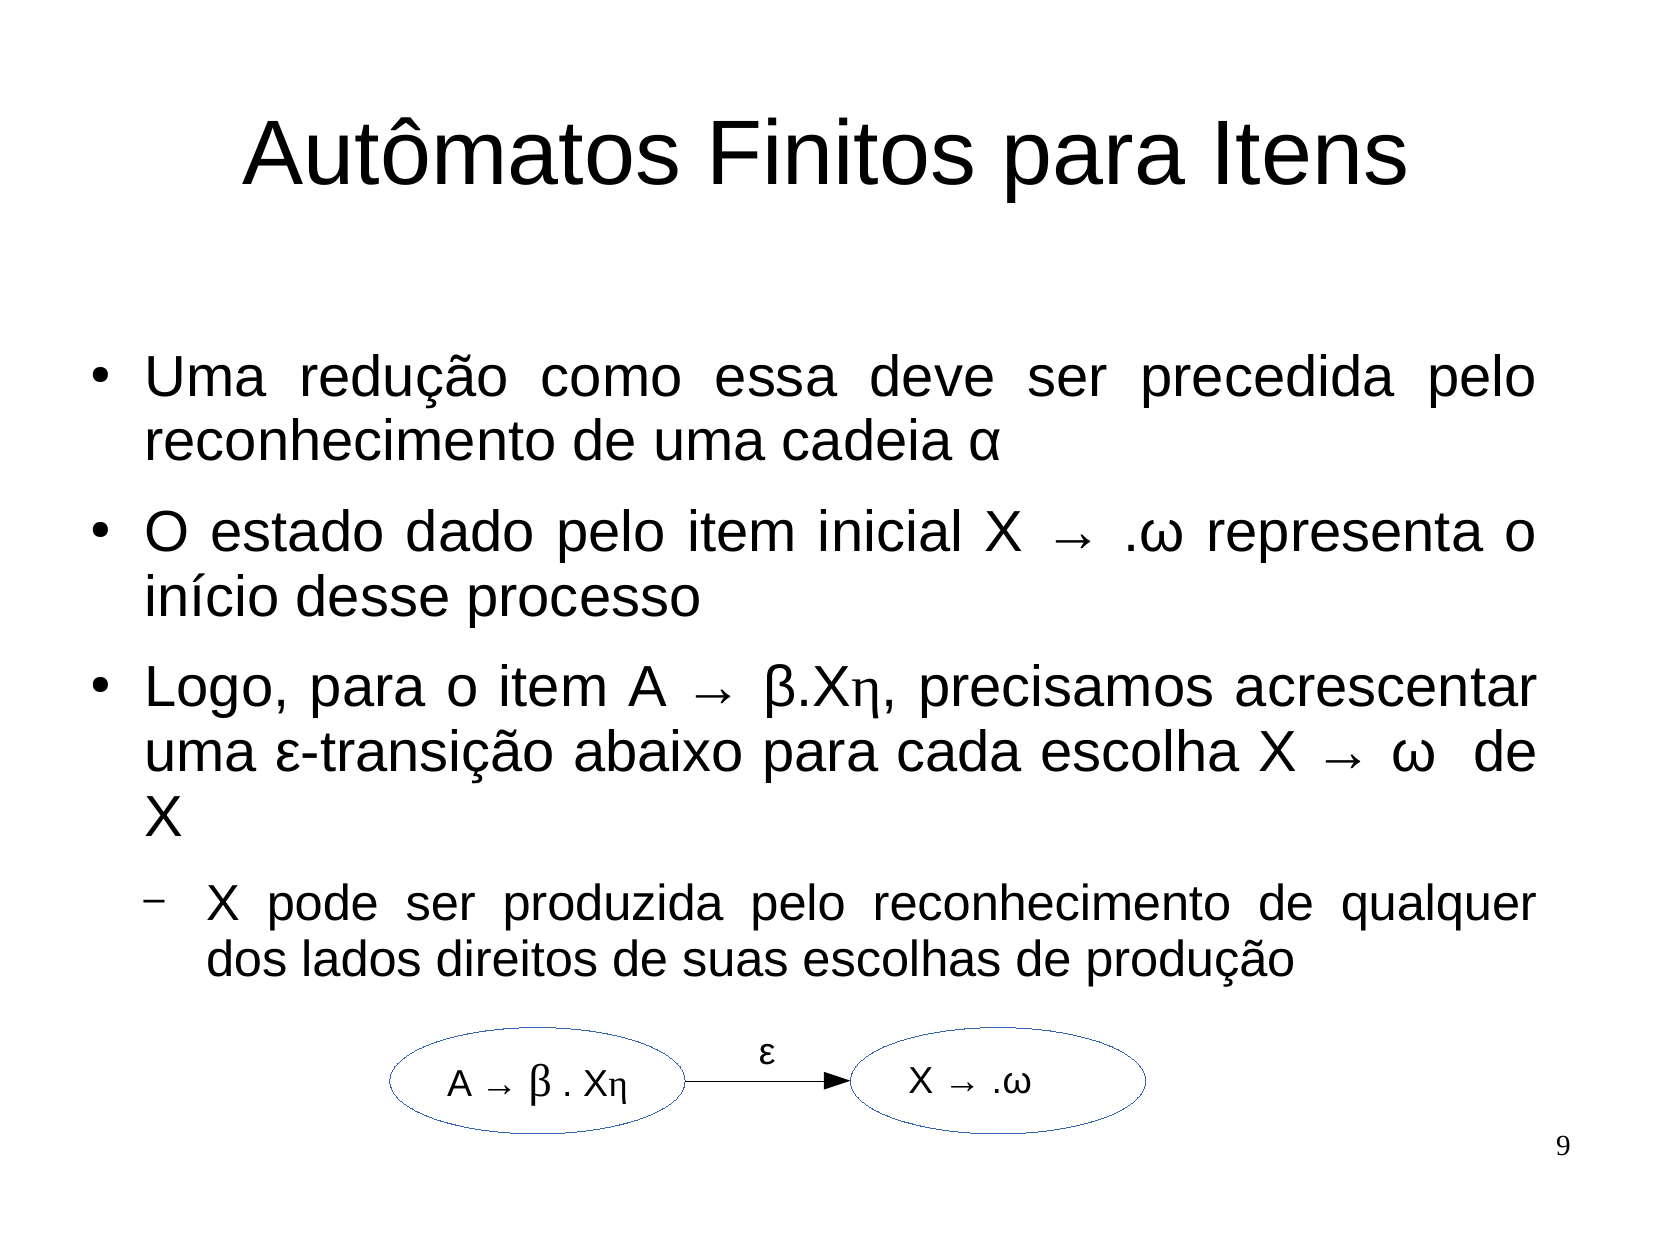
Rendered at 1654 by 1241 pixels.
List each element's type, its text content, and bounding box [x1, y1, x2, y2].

text_box A → β . Xη [389, 1027, 686, 1134]
list Uma redução como essa deve ser precedida pelo reconhecimento de uma cadeia α O estado dado pelo item inicial X → .ω representa o início desse processo Logo, para o item A → β.Xη, precisamos acrescentar uma ε-transição abaixo para cada escolha X → ω de X X pode ser produzida pelo reconhecimento de qualquer dos lados direitos de suas escolhas de produção [82, 343, 1538, 993]
text_box X → .ω [850, 1027, 1146, 1134]
title Autômatos Finitos para Itens [82, 49, 1571, 257]
text_box ε [744, 1023, 791, 1081]
